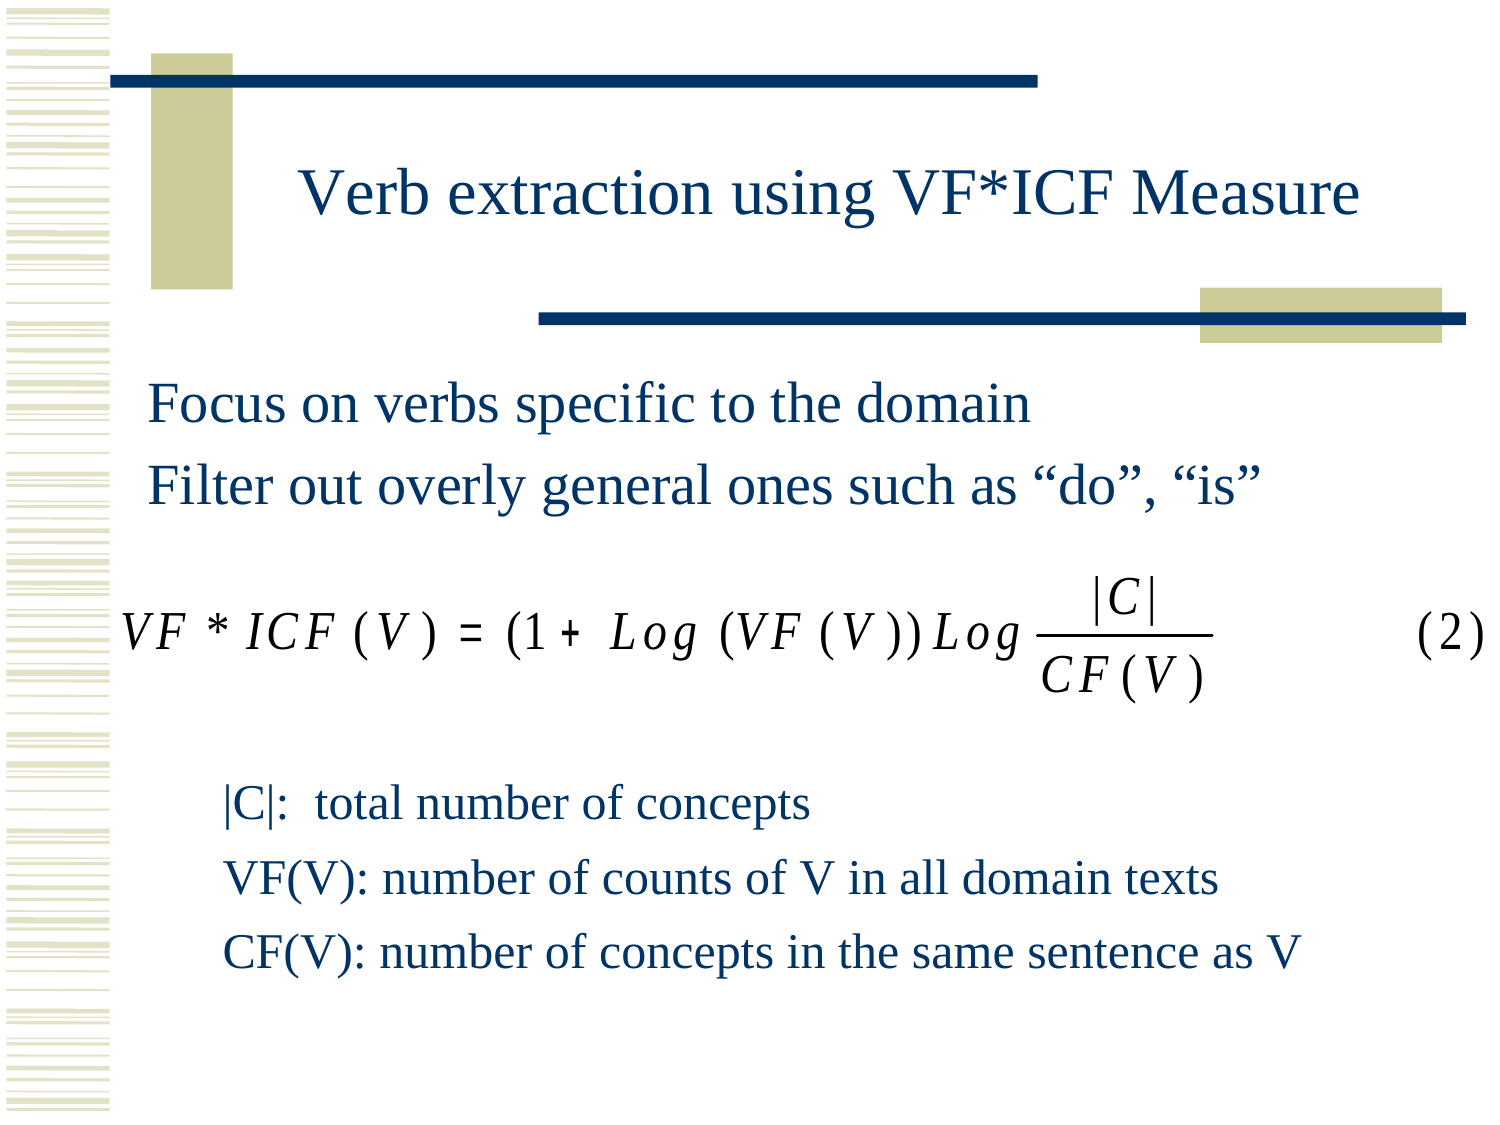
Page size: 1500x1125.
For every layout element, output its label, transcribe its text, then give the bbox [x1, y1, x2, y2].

title Verb extraction using VF*ICF Measure [225, 86, 1436, 301]
chart [117, 545, 1500, 718]
list Focus on verbs specific to the domain Filter out overly general ones such as “do”, “is” |C|: total number of concepts VF(V): number of counts of V in all domain texts CF(V): number of concepts in the same sentence as V [132, 718, 1439, 1000]
list Focus on verbs specific to the domain Filter out overly general ones such as “do”, “is” |C|: total number of concepts VF(V): number of counts of V in all domain texts CF(V): number of concepts in the same sentence as V [132, 363, 1439, 562]
